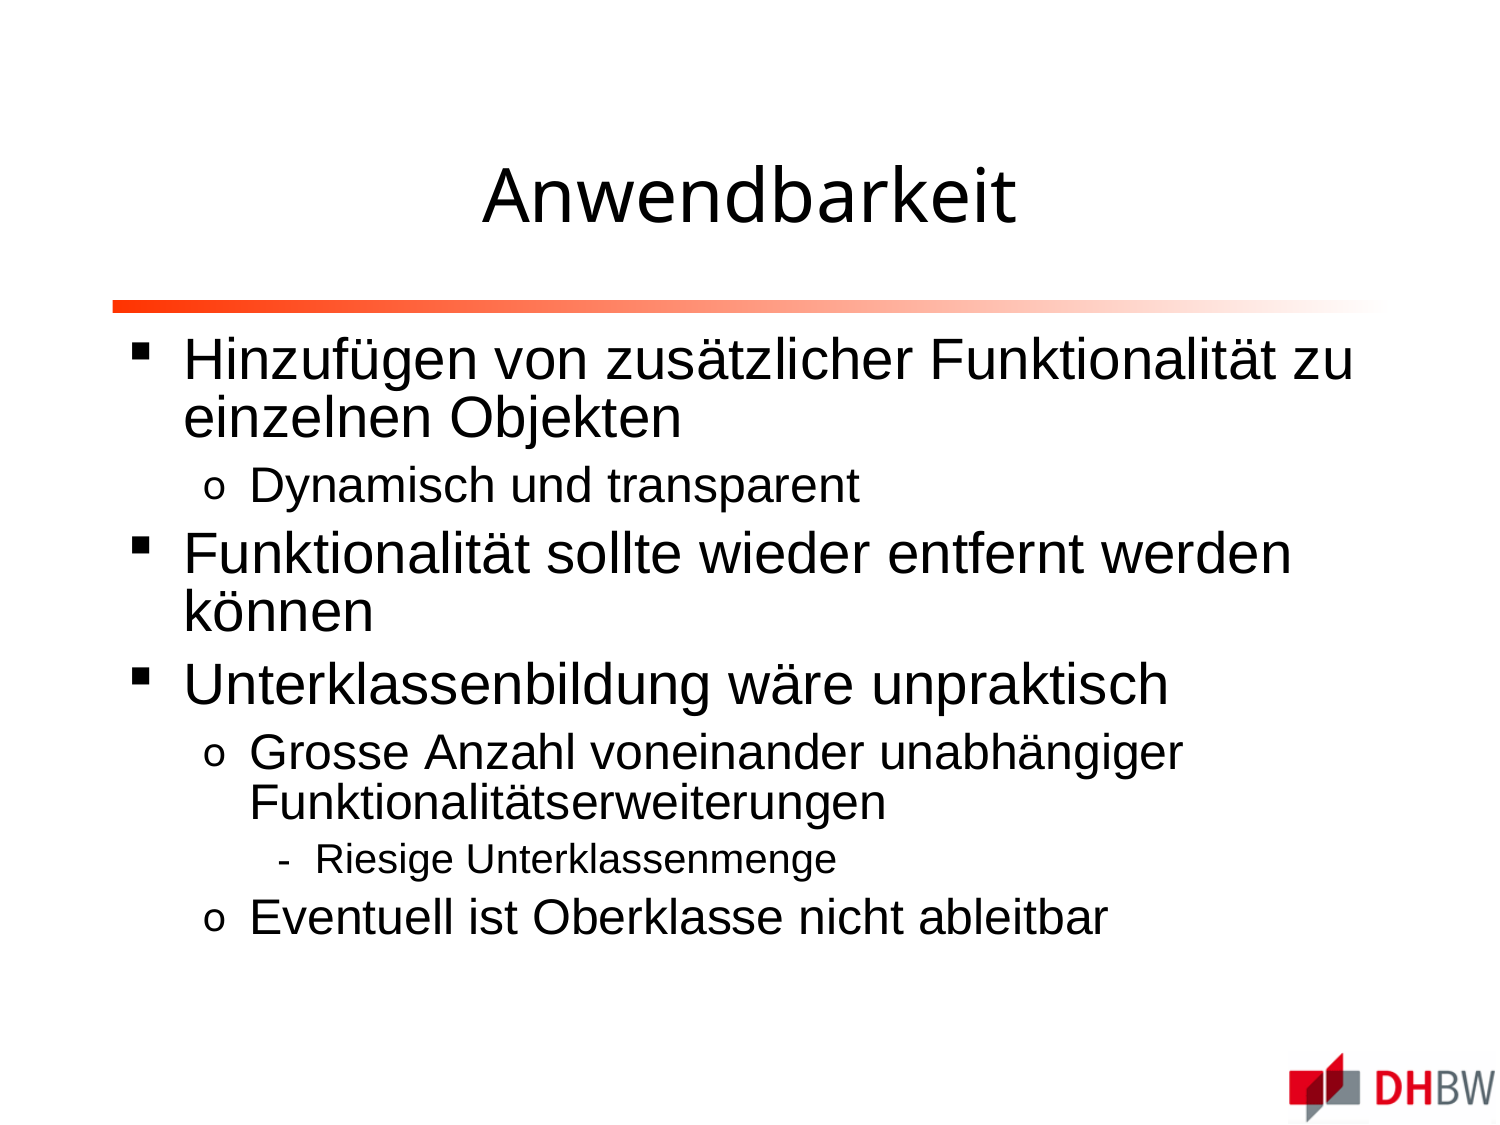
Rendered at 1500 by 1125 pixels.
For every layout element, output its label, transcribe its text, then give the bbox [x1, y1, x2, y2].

list Hinzufügen von zusätzlicher Funktionalität zu einzelnen Objekten Dynamisch und transparent Funktionalität sollte wieder entfernt werden können Unterklassenbildung wäre unpraktisch Grosse Anzahl voneinander unabhängiger Funktionalitätserweiterungen Riesige Unterklassenmenge Eventuell ist Oberklasse nicht ableitbar [112, 324, 1388, 1051]
picture [1288, 1051, 1496, 1124]
title Anwendbarkeit [112, 99, 1388, 288]
